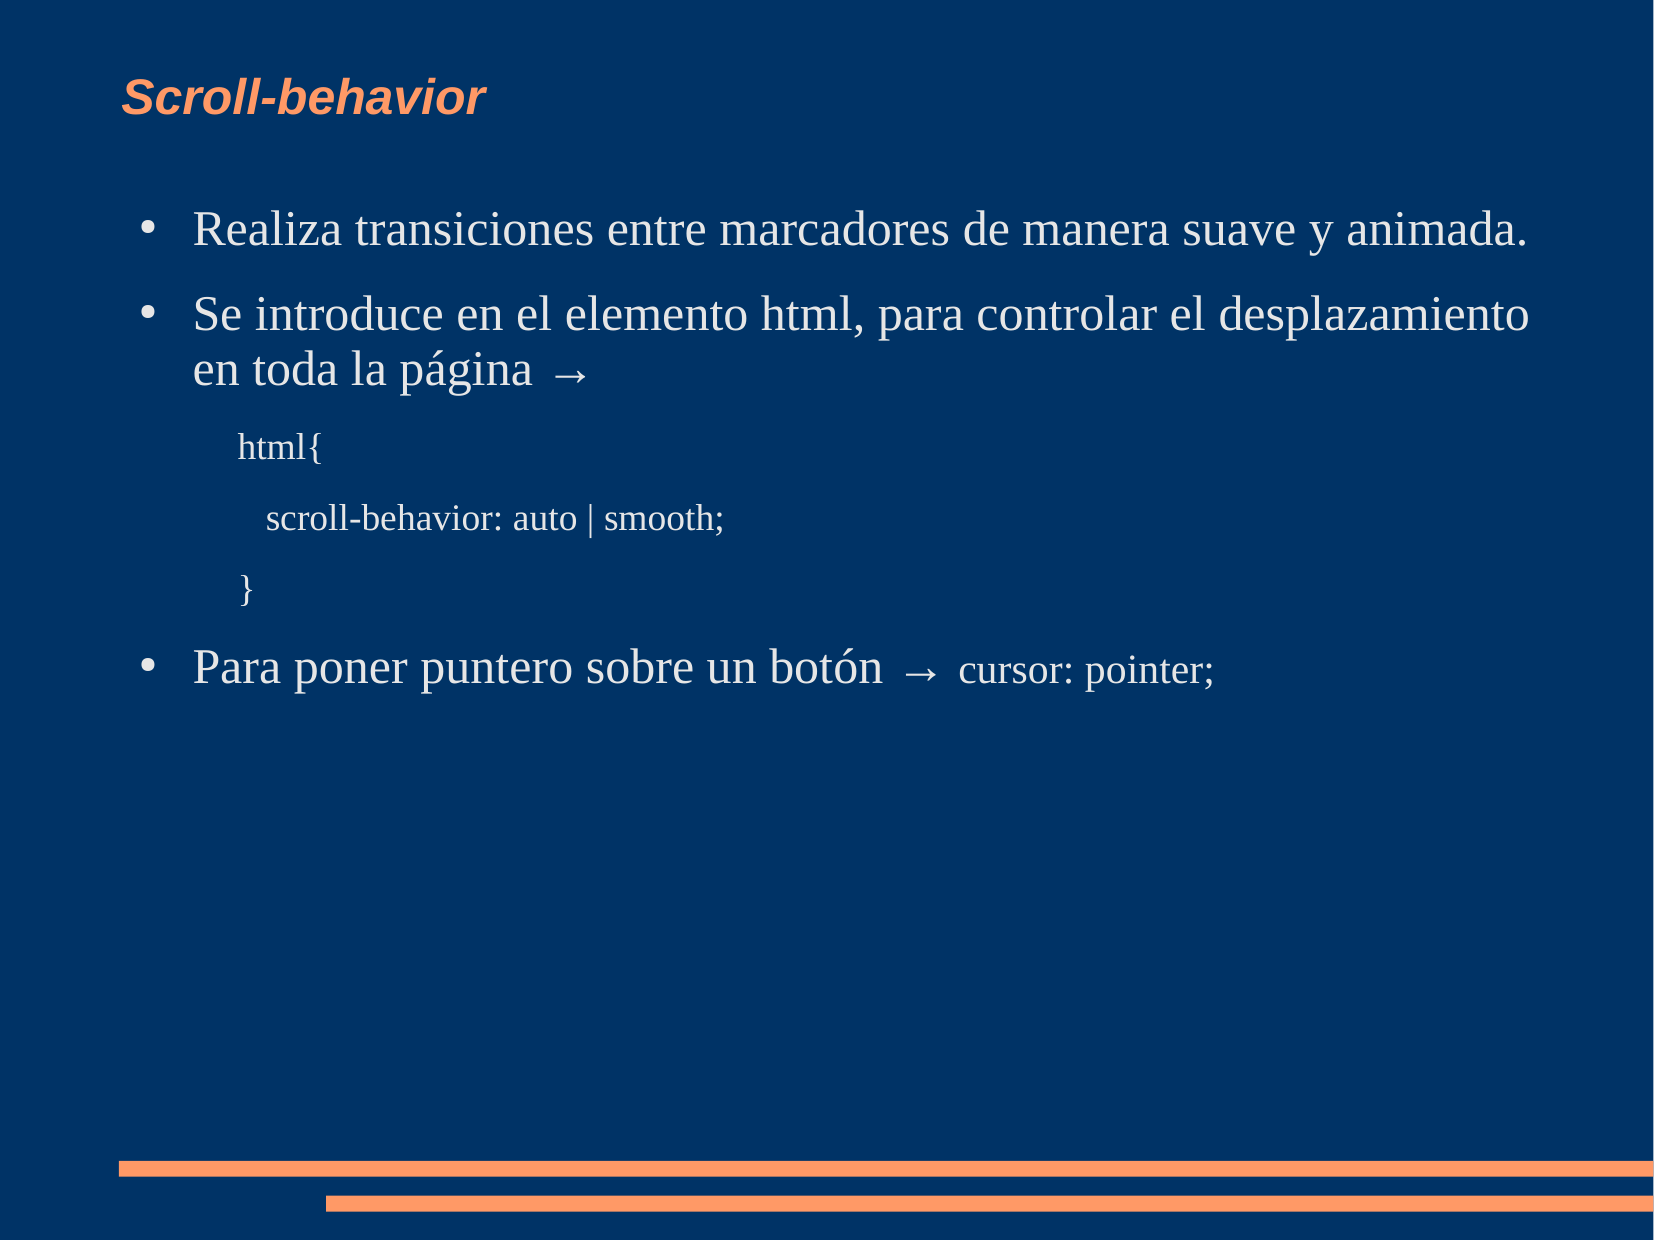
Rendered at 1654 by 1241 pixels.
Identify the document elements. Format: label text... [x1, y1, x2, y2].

title Scroll-behavior [121, 46, 1534, 148]
list Realiza transiciones entre marcadores de manera suave y animada. Se introduce en el elemento html, para controlar el desplazamiento en toda la página → html{ scroll-behavior: auto | smooth; } Para poner puntero sobre un botón → cursor: pointer; [121, 200, 1561, 783]
